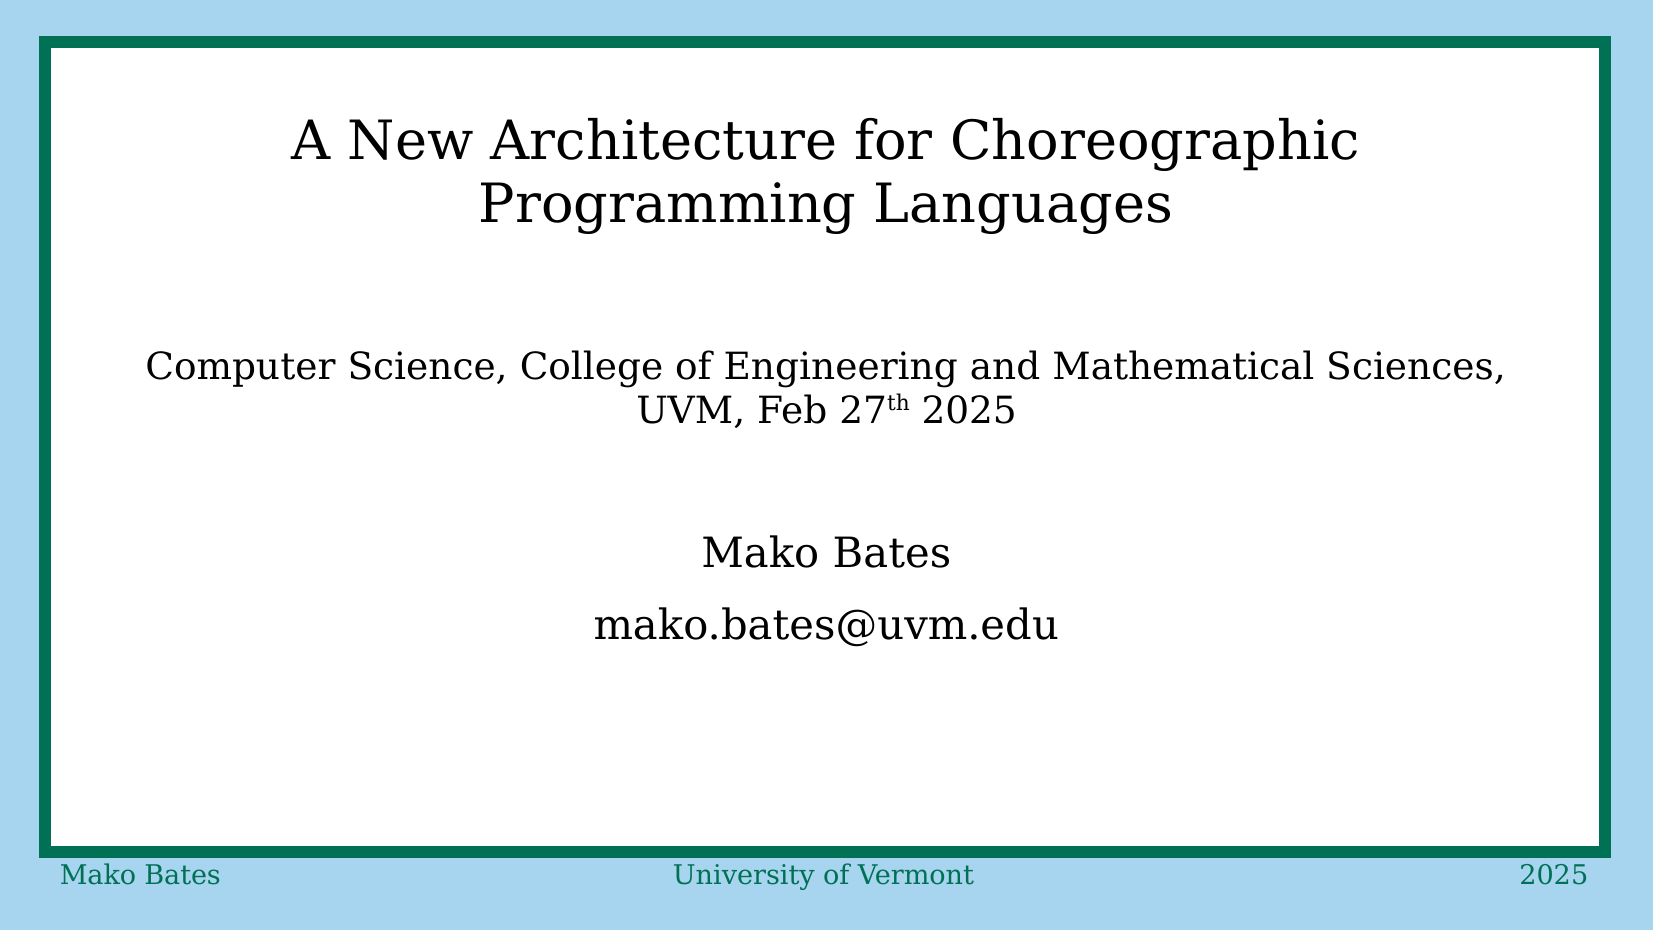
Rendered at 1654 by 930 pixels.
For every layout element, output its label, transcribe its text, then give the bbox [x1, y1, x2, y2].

text_box [687, 864, 691, 877]
text_box Computer Science, College of Engineering and Mathematical Sciences, UVM, Feb 27th 2025 Mako Bates mako.bates@uvm.edu [98, 269, 1554, 747]
text_box A New Architecture for Choreographic Programming Languages [83, 101, 1569, 243]
